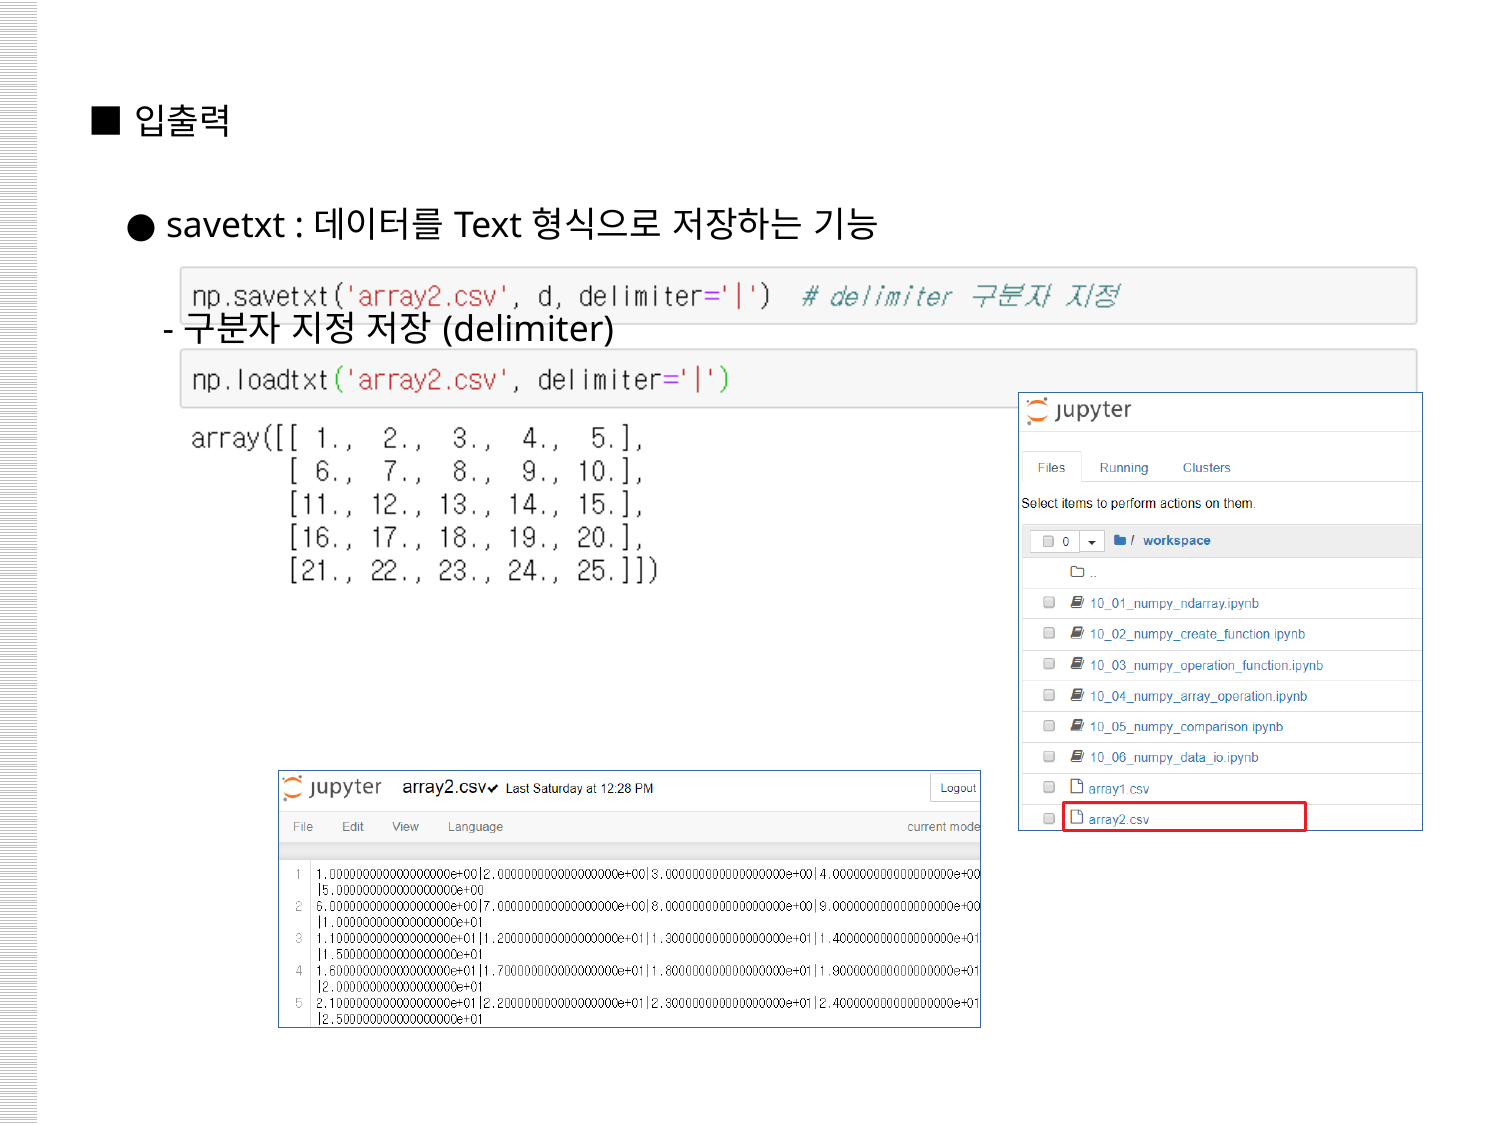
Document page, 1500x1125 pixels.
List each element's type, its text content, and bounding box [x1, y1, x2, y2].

text_box ■ 입출력 ● savetxt : 데이터를 Text 형식으로 저장하는 기능 - 구분자 지정 저장 (delimiter) [73, 33, 1453, 990]
picture [278, 990, 981, 1028]
